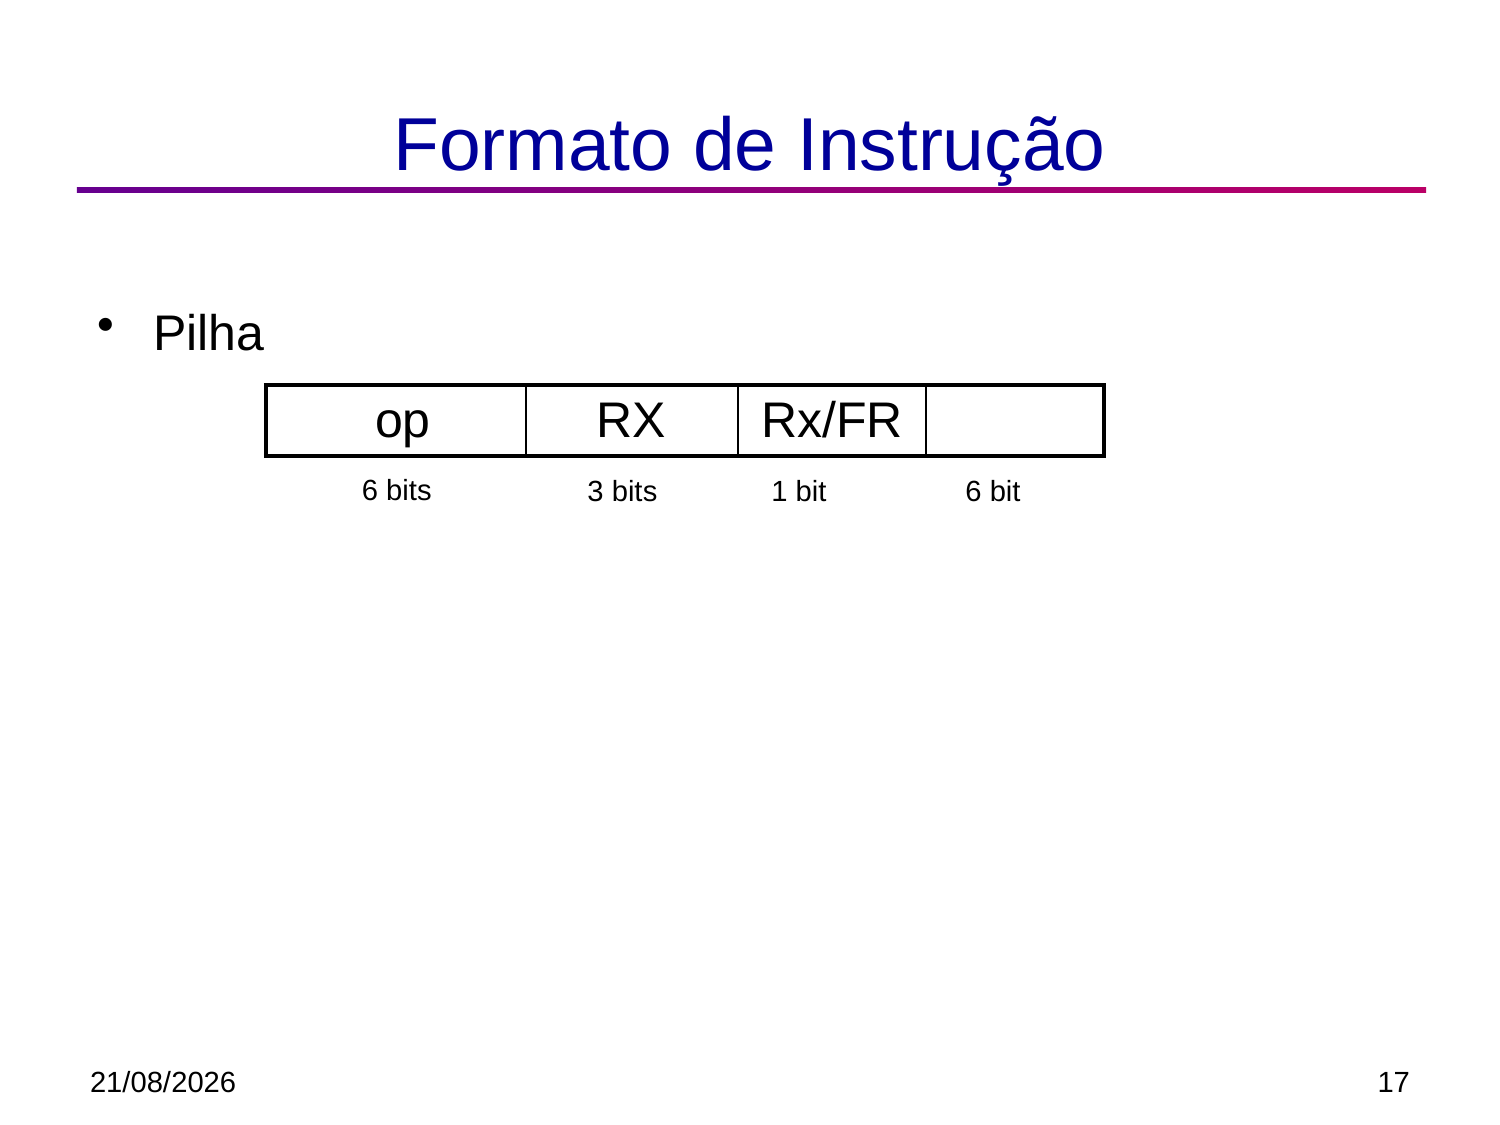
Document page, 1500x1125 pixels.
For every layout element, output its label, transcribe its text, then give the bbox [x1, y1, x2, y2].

table_header RX [527, 387, 737, 454]
table_header Rx/FR [739, 387, 925, 454]
table_header [927, 387, 1102, 454]
text_box 3 bits [572, 465, 714, 515]
slide_number <number> [1074, 1055, 1425, 1125]
list Pilha [82, 222, 1429, 1026]
text_box 6 bit [950, 465, 1036, 515]
slide_number 26/07/2022 [75, 1055, 425, 1125]
title Formato de Instrução [76, 74, 1424, 193]
text_box 6 bits [347, 463, 447, 514]
table_header op [268, 387, 525, 454]
text_box 1 bit [756, 465, 842, 516]
